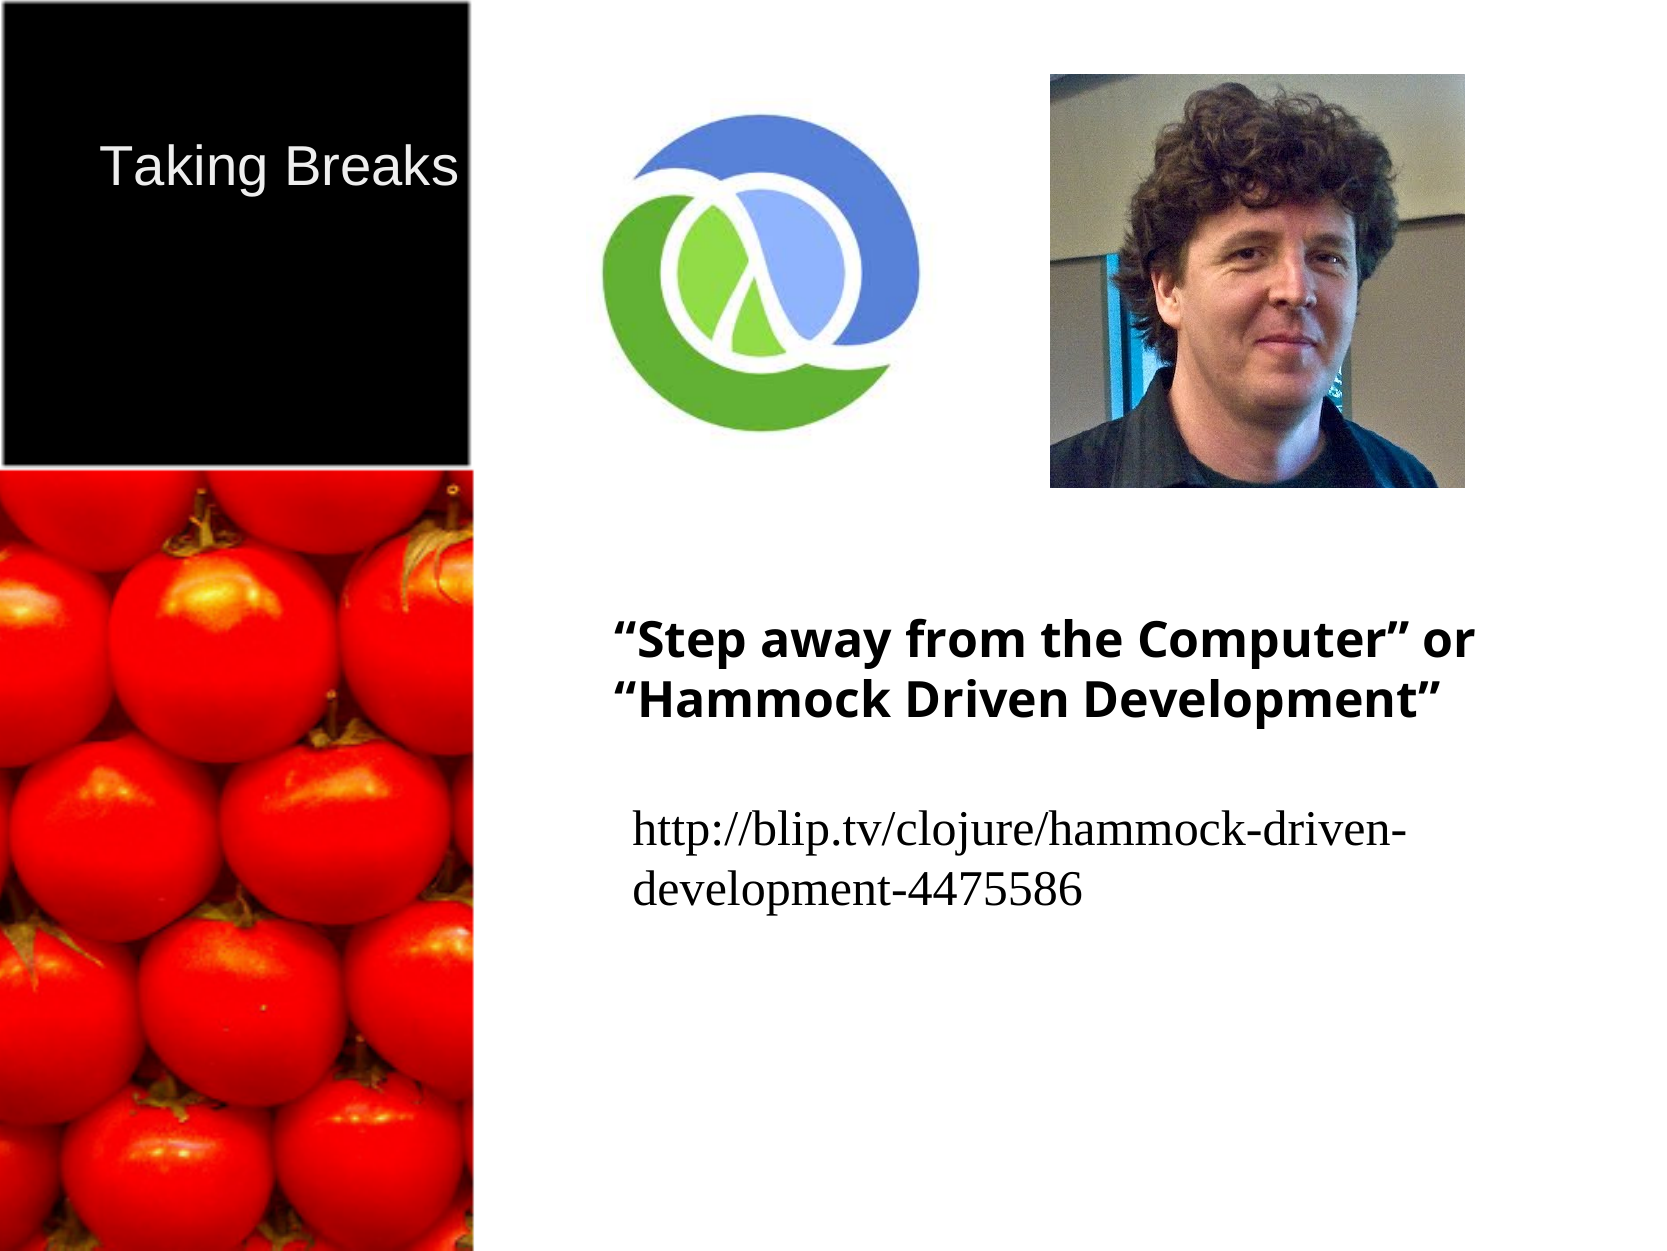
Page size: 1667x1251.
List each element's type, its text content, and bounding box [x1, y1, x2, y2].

picture [0, 0, 1667, 1251]
text_box http://blip.tv/clojure/hammock-driven-development-4475586 [617, 787, 1593, 923]
text_box “Step away from the Computer” or “Hammock Driven Development” [600, 600, 1501, 735]
text_box Taking Breaks [23, 134, 460, 199]
